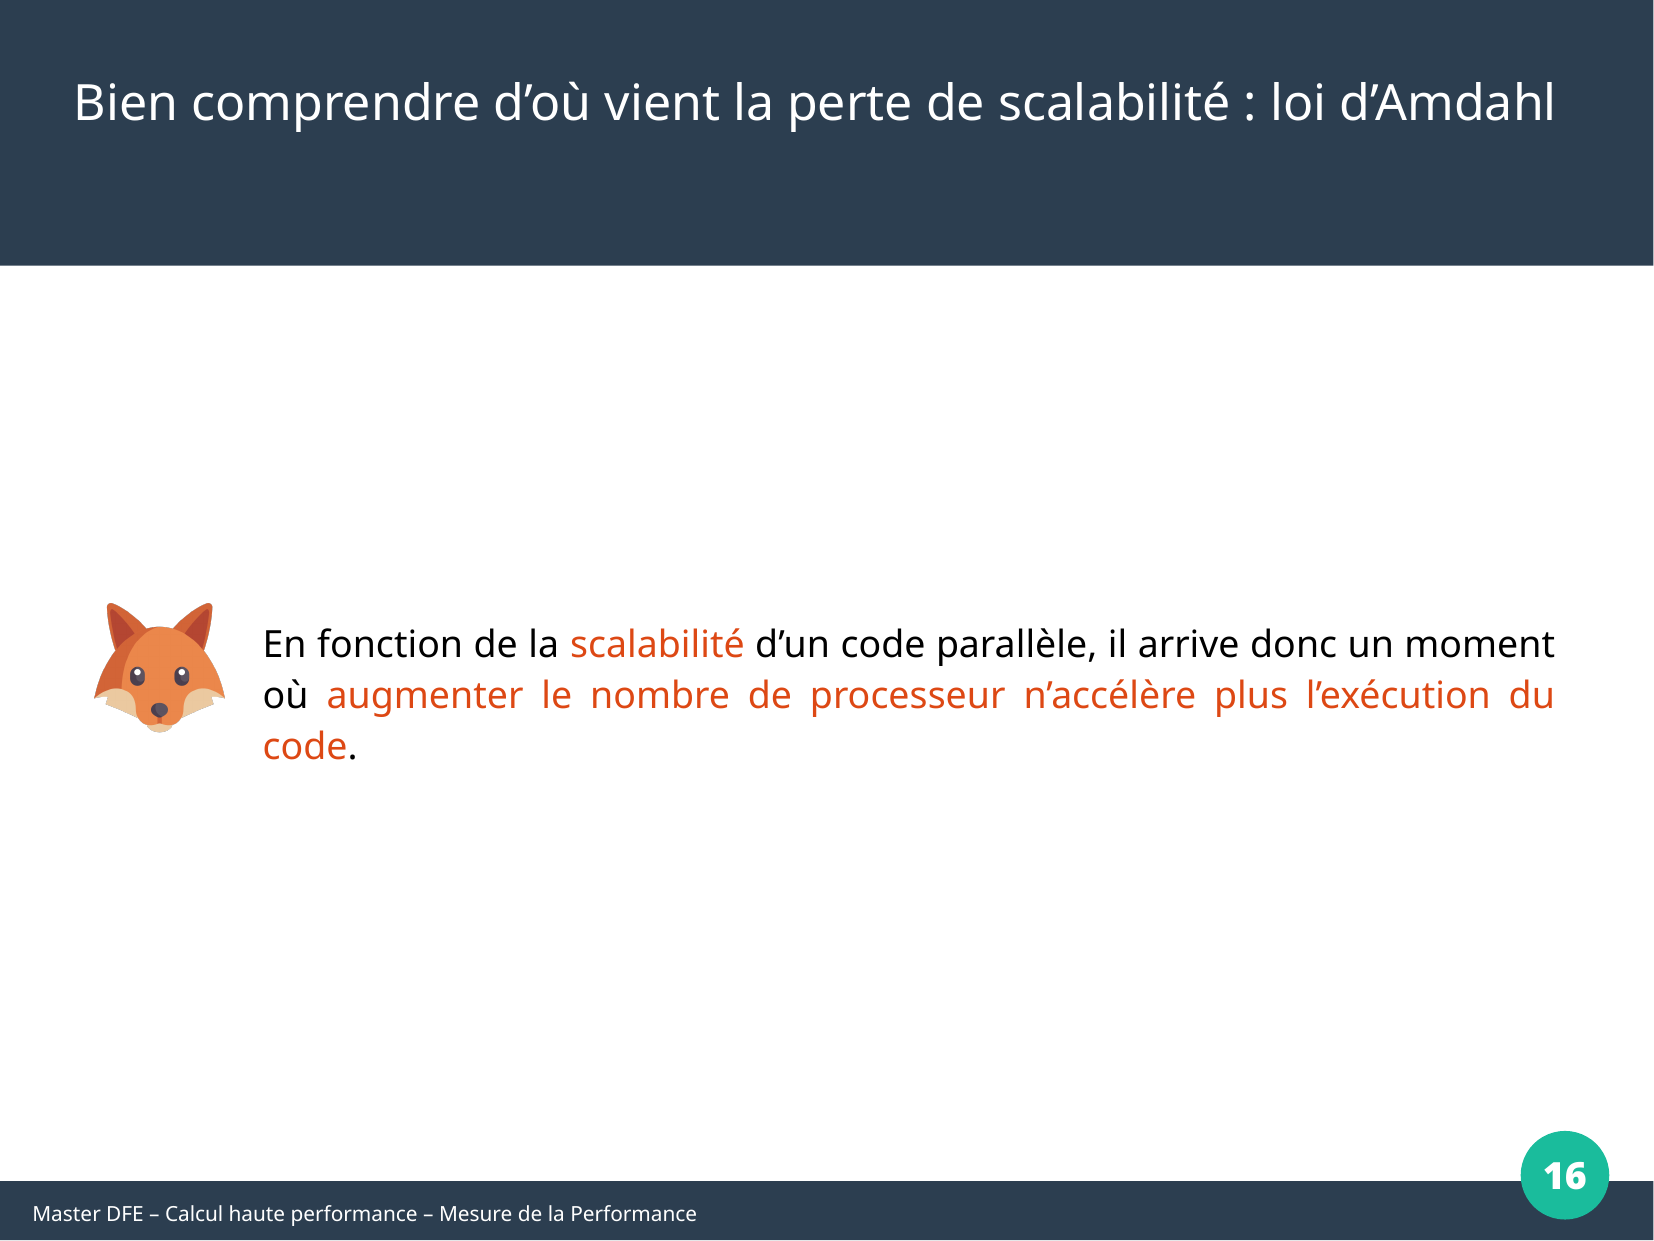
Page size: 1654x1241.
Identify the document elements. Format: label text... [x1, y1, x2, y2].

text_box Bien comprendre d’où vient la perte de scalabilité : loi d’Amdahl [59, 59, 1595, 254]
text_box En fonction de la scalabilité d’un code parallèle, il arrive donc un moment où augmenter le nombre de processeur n’accélère plus l’exécution du code. [248, 610, 1571, 727]
text_box Master DFE – Calcul haute performance – Mesure de la Performance [17, 1191, 1436, 1235]
picture [94, 602, 225, 733]
